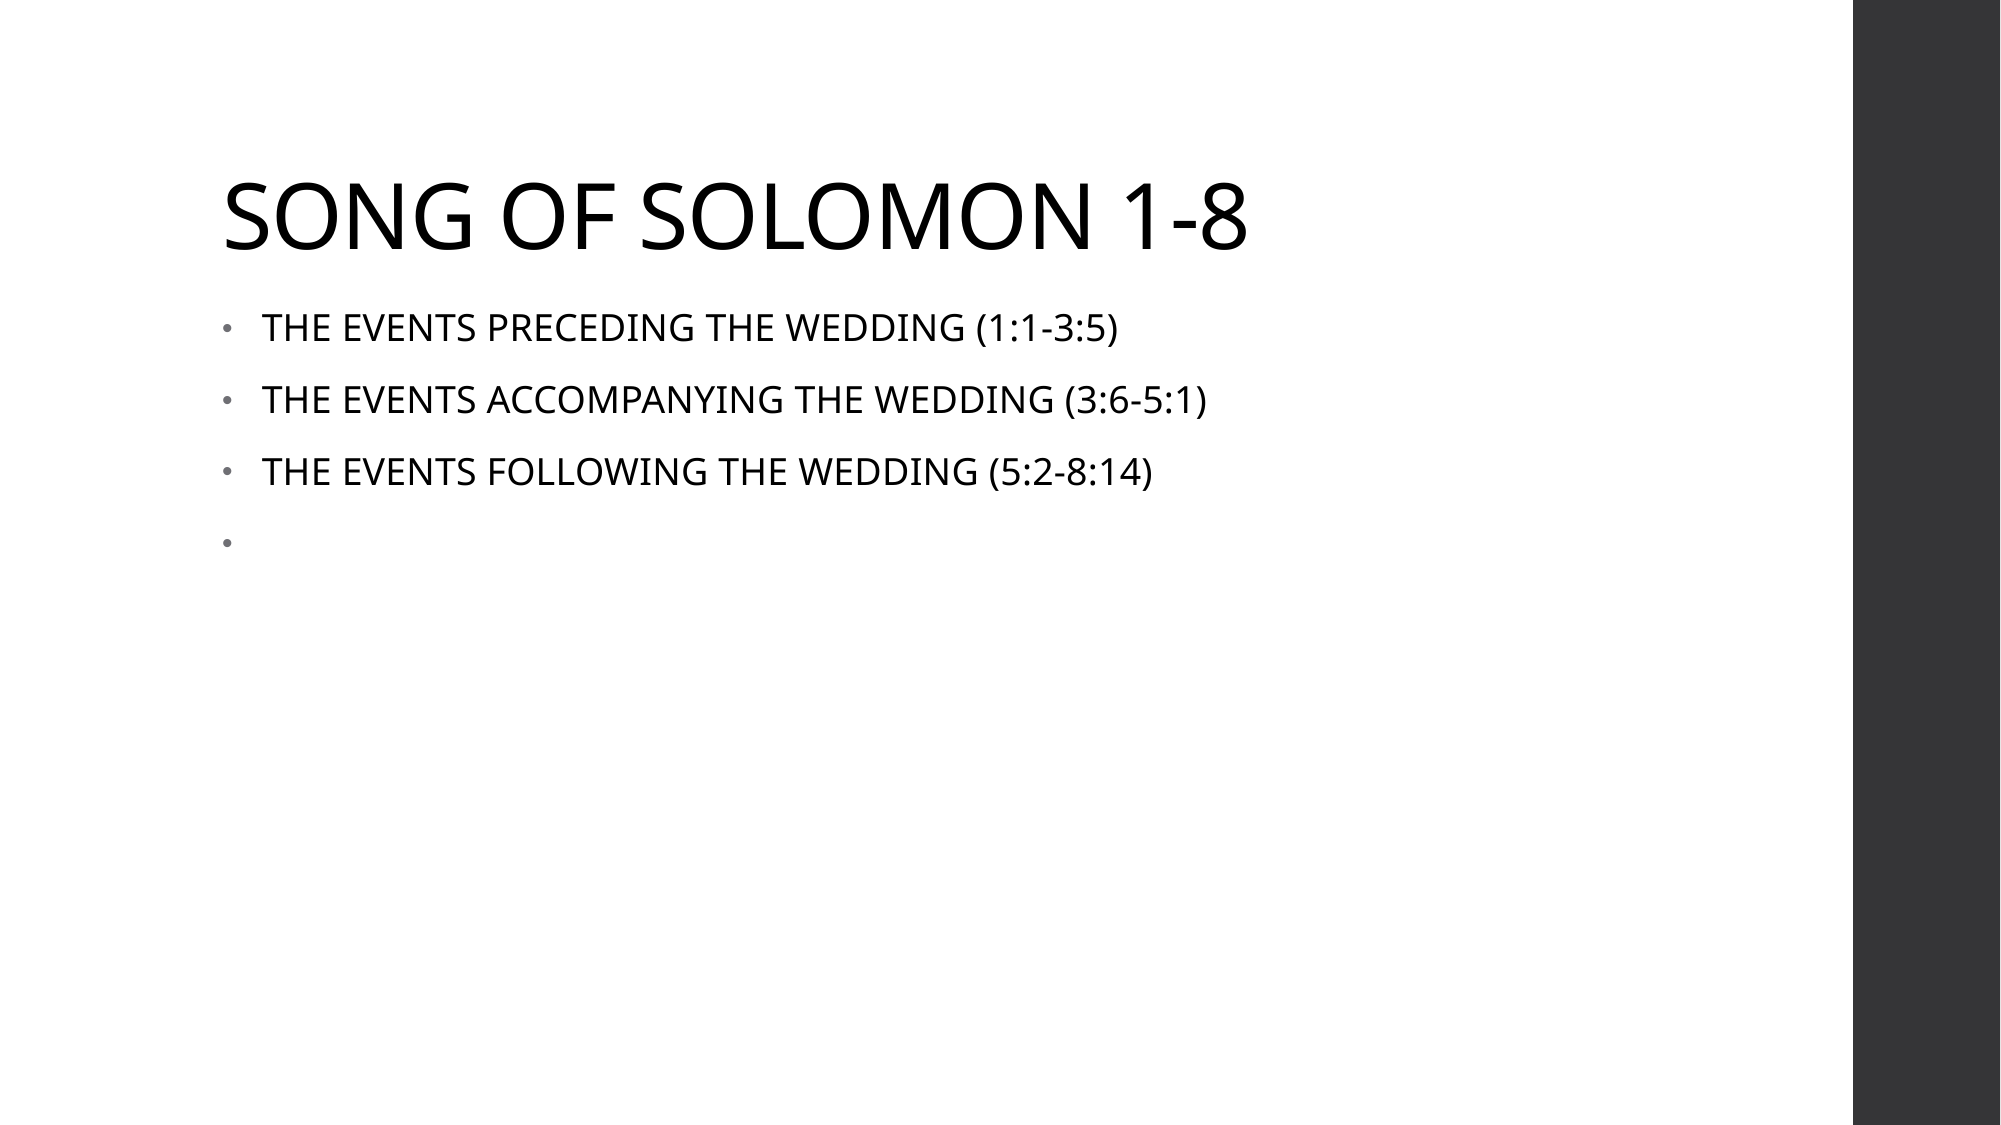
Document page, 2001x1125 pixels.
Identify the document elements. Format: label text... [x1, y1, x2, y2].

title SONG OF SOLOMON 1-8 [206, 60, 1797, 278]
list THE EVENTS PRECEDING THE WEDDING (1:1-3:5) THE EVENTS ACCOMPANYING THE WEDDING (3:6-5:1) THE EVENTS FOLLOWING THE WEDDING (5:2-8:14) [206, 299, 1617, 1014]
